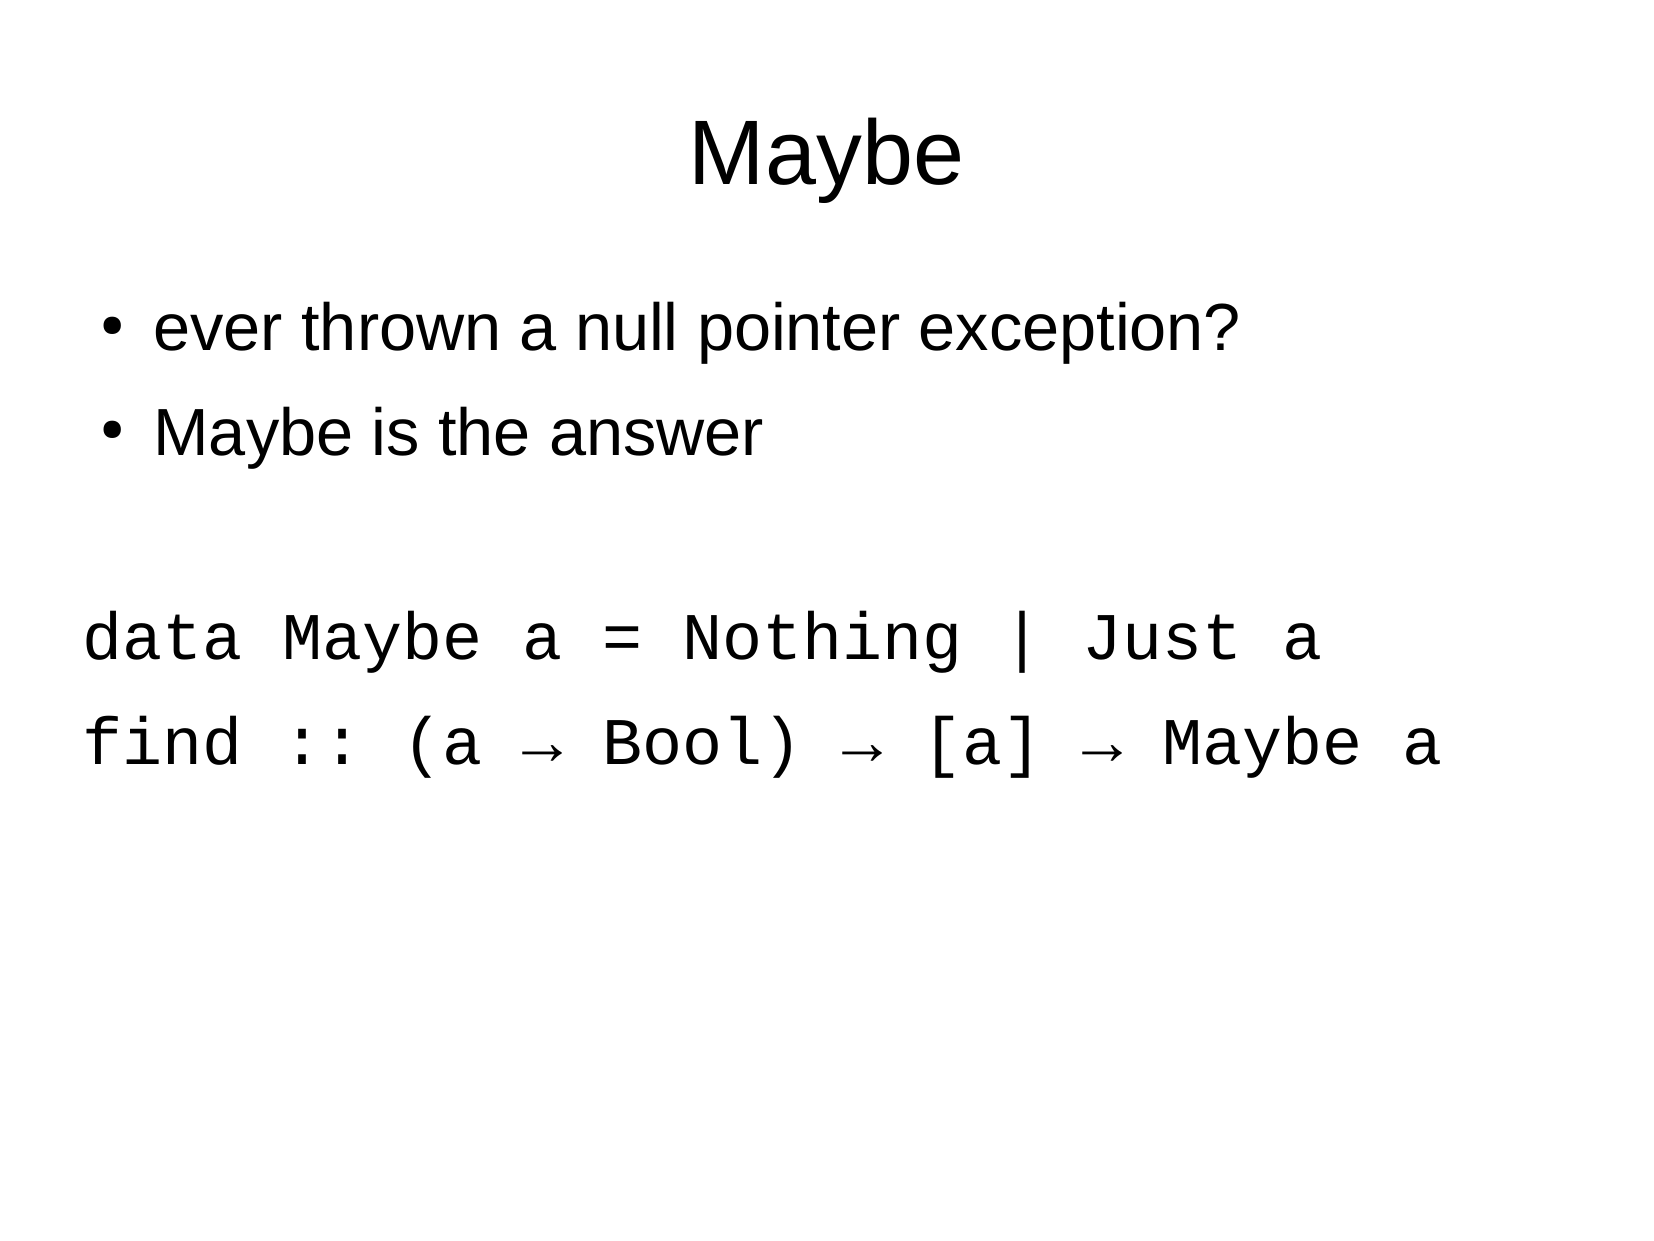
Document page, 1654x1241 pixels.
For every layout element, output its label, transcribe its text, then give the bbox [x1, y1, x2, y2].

title Maybe [82, 49, 1571, 257]
list ever thrown a null pointer exception? Maybe is the answer data Maybe a = Nothing | Just a find :: (a → Bool) → [a] → Maybe a [82, 290, 1571, 1109]
